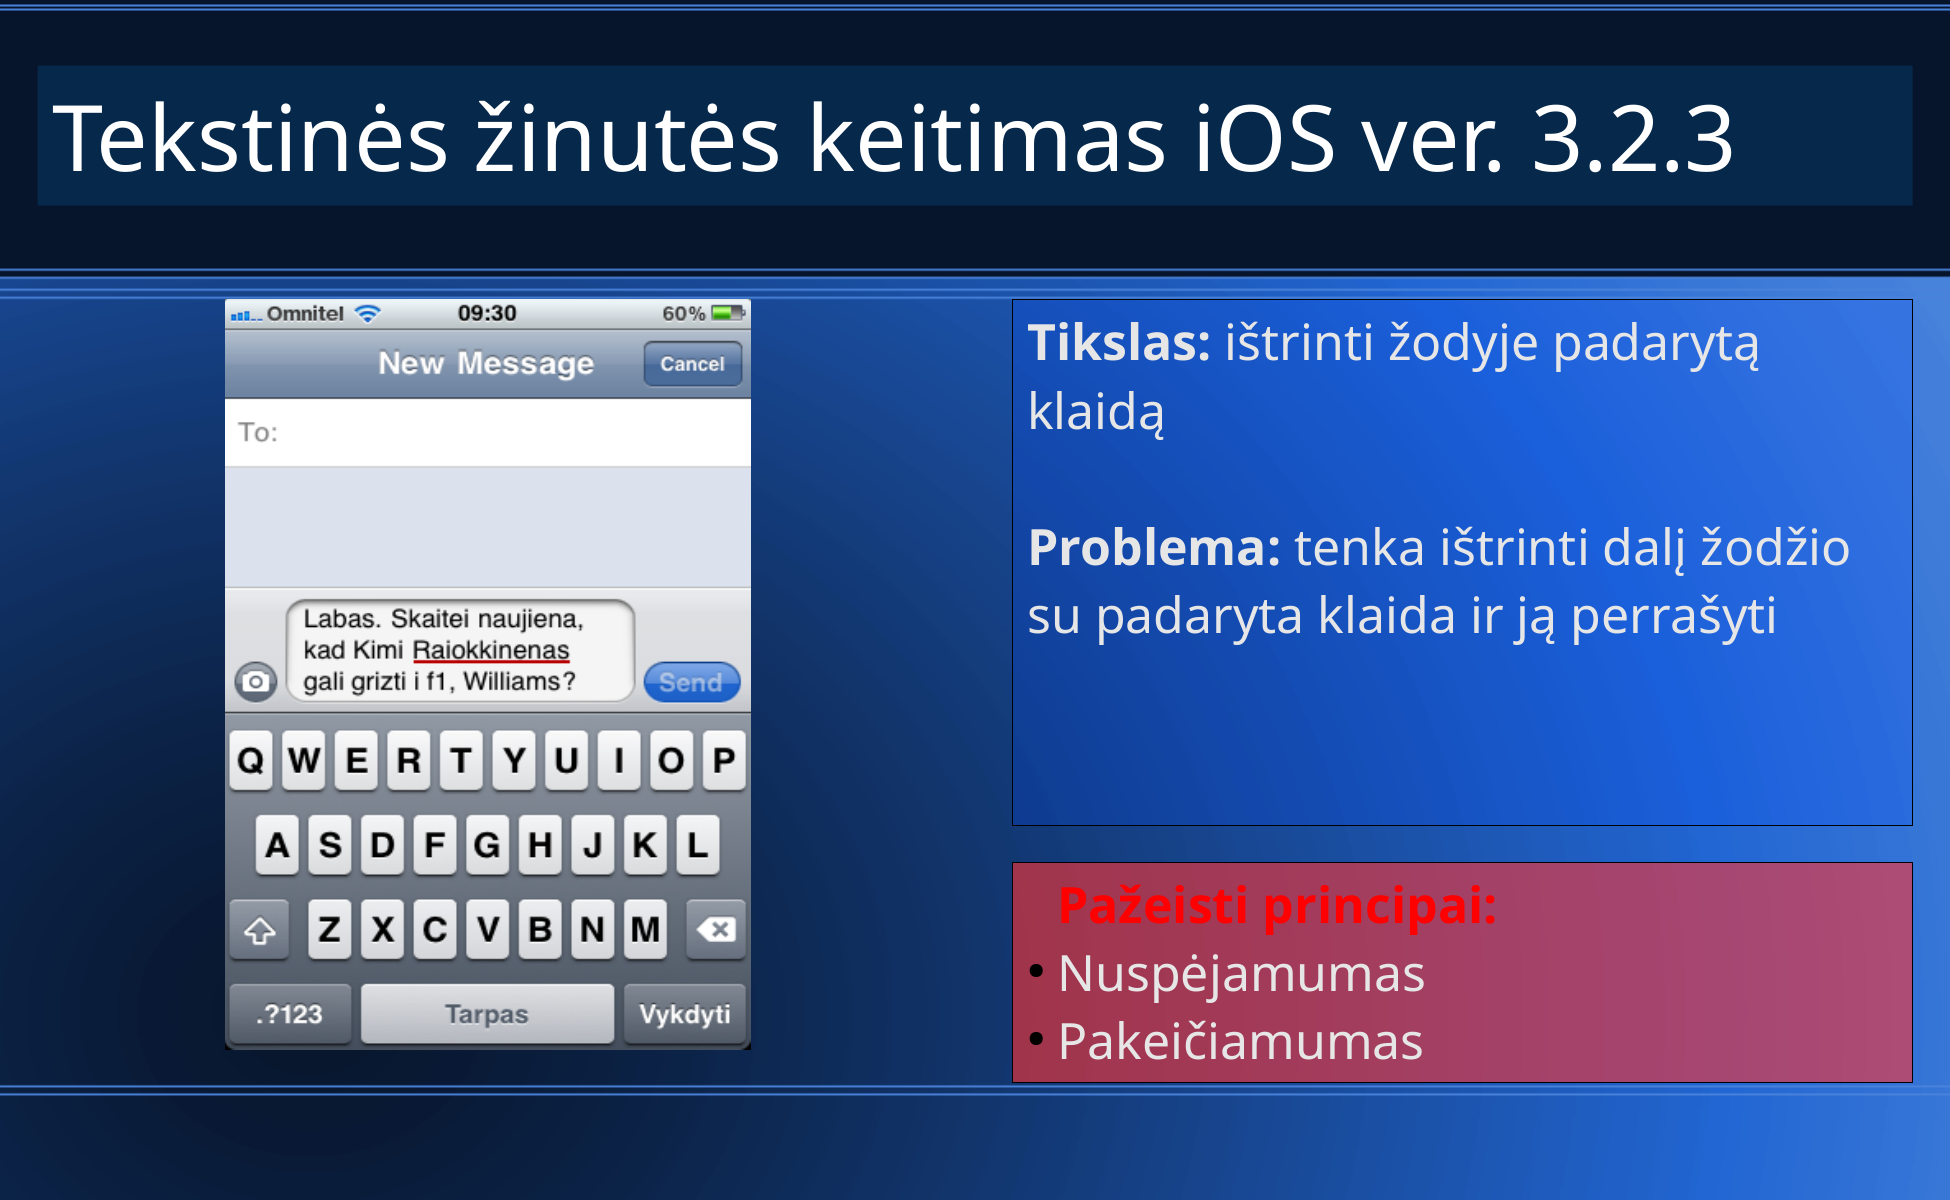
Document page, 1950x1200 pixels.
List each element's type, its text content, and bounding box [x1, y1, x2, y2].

text_box Tekstinės žinutės keitimas iOS ver. 3.2.3 [37, 65, 1913, 188]
text_box Tikslas: ištrinti žodyje padarytą klaidą Problema: tenka ištrinti dalį žodžio su padaryta klaida ir ją perrašyti [1012, 299, 1913, 826]
picture [0, 0, 1950, 1200]
text_box Pažeisti principai: Nuspėjamumas Pakeičiamumas [1012, 862, 1913, 1053]
